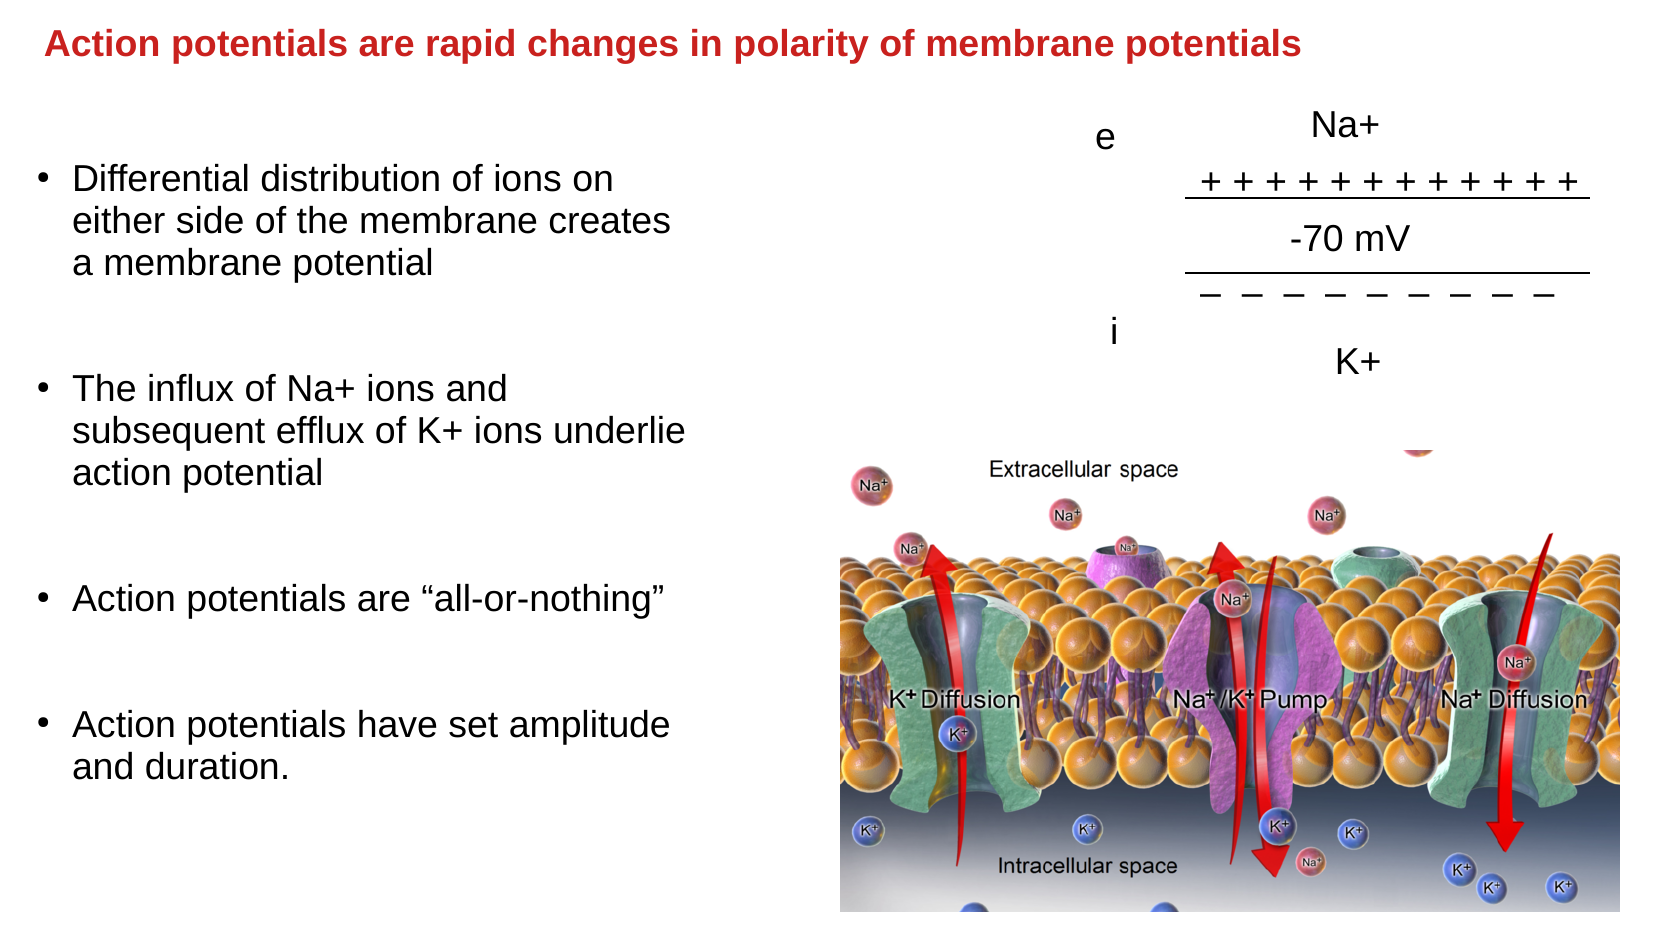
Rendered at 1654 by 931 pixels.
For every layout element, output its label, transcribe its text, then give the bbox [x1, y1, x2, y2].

text_box K+ [1320, 333, 1420, 391]
text_box i [1095, 303, 1146, 361]
text_box + + + + + + + + + + + + [1185, 153, 1606, 210]
text_box Na+ [1295, 96, 1396, 154]
text_box Differential distribution of ions on either side of the membrane creates a membrane potential The influx of Na+ ions and subsequent efflux of K+ ions underlie action potential Action potentials are “all-or-nothing” Action potentials have set amplitude and duration. [21, 150, 706, 826]
text_box Action potentials are rapid changes in polarity of membrane potentials [29, 15, 1318, 72]
text_box – – – – – – – – – [1185, 264, 1606, 322]
text_box e [1080, 108, 1131, 165]
text_box -70 mV [1274, 209, 1426, 267]
picture [840, 450, 1621, 912]
